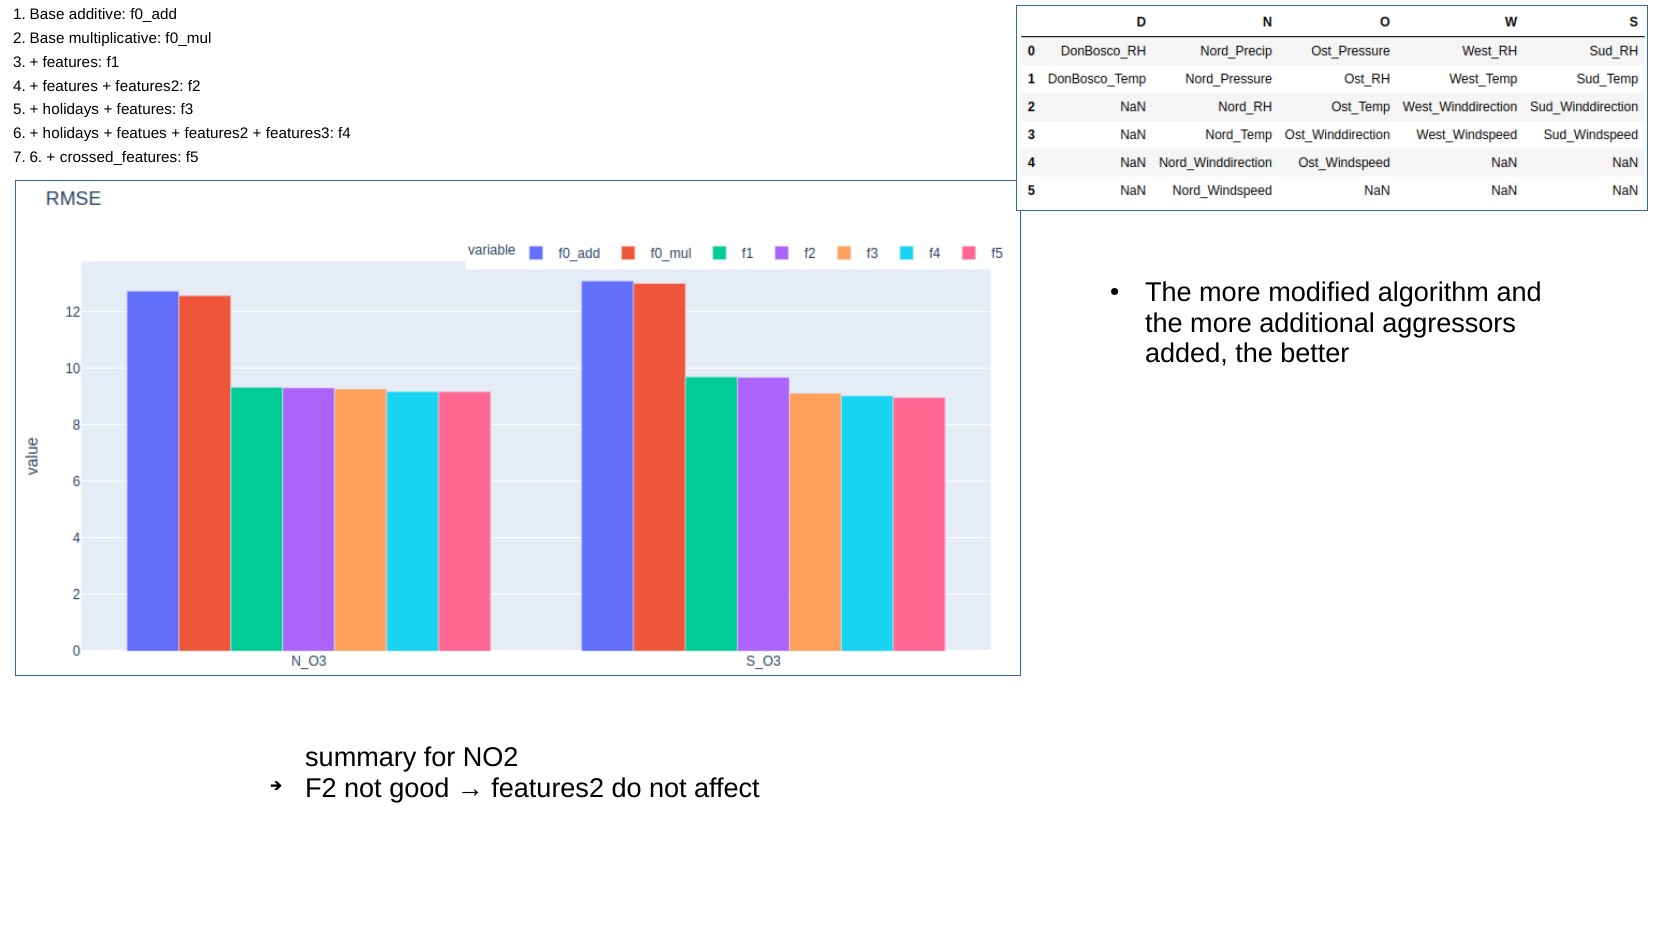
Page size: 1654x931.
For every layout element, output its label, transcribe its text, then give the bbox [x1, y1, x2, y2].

picture [15, 5, 1648, 676]
text_box The more modified algorithm and the more additional aggressors added, the better [1095, 270, 1576, 571]
list Base additive: f0_add Base multiplicative: f0_mul + features: f1 + features + features2: f2 + holidays + features: f3 + holidays + featues + features2 + features3: f4 6. + crossed_features: f5 [9, 5, 565, 171]
text_box summary for NO2 F2 not good → features2 do not affect [255, 735, 976, 811]
